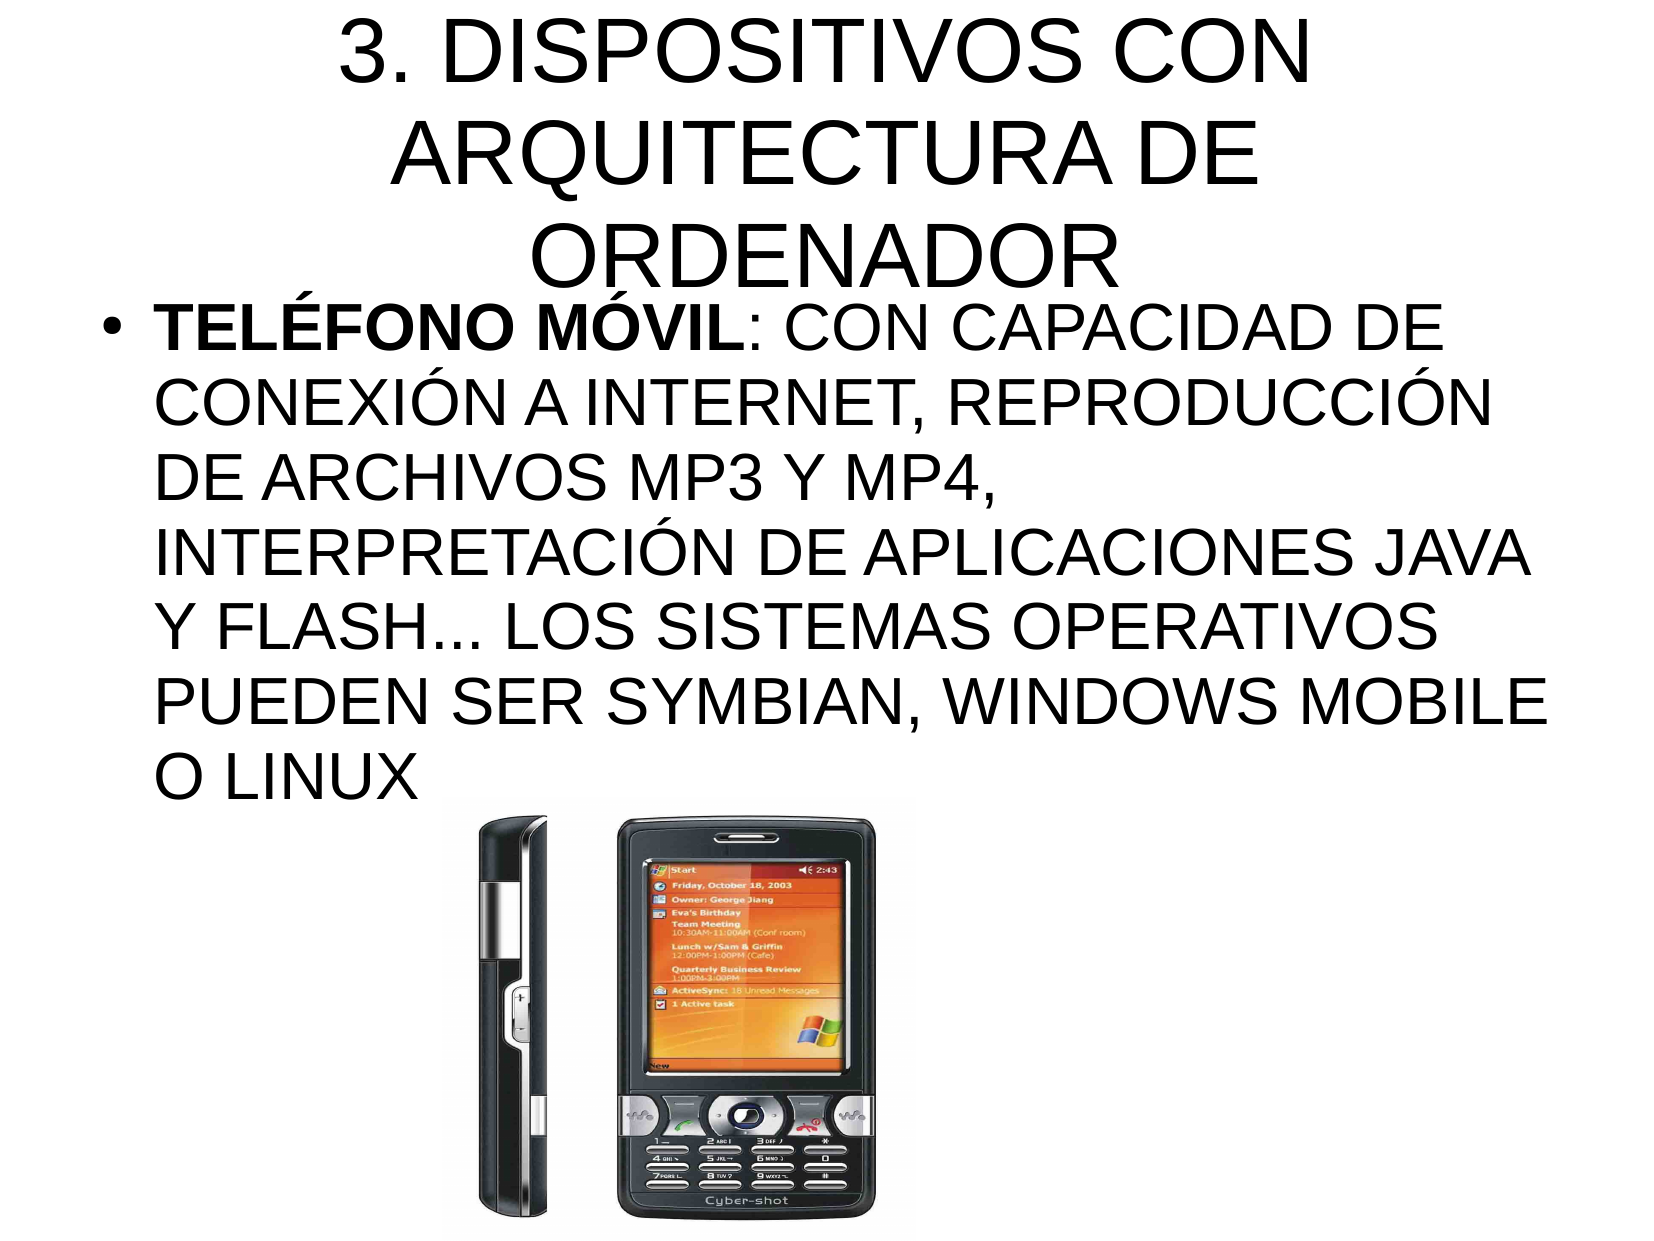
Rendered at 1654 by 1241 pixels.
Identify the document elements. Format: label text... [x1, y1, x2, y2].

picture [442, 797, 916, 1241]
title 3. DISPOSITIVOS CON ARQUITECTURA DE ORDENADOR [82, 0, 1571, 290]
list TELÉFONO MÓVIL: CON CAPACIDAD DE CONEXIÓN A INTERNET, REPRODUCCIÓN DE ARCHIVOS MP3 Y MP4, INTERPRETACIÓN DE APLICACIONES JAVA Y FLASH... LOS SISTEMAS OPERATIVOS PUEDEN SER SYMBIAN, WINDOWS MOBILE O LINUX [82, 290, 1571, 1109]
